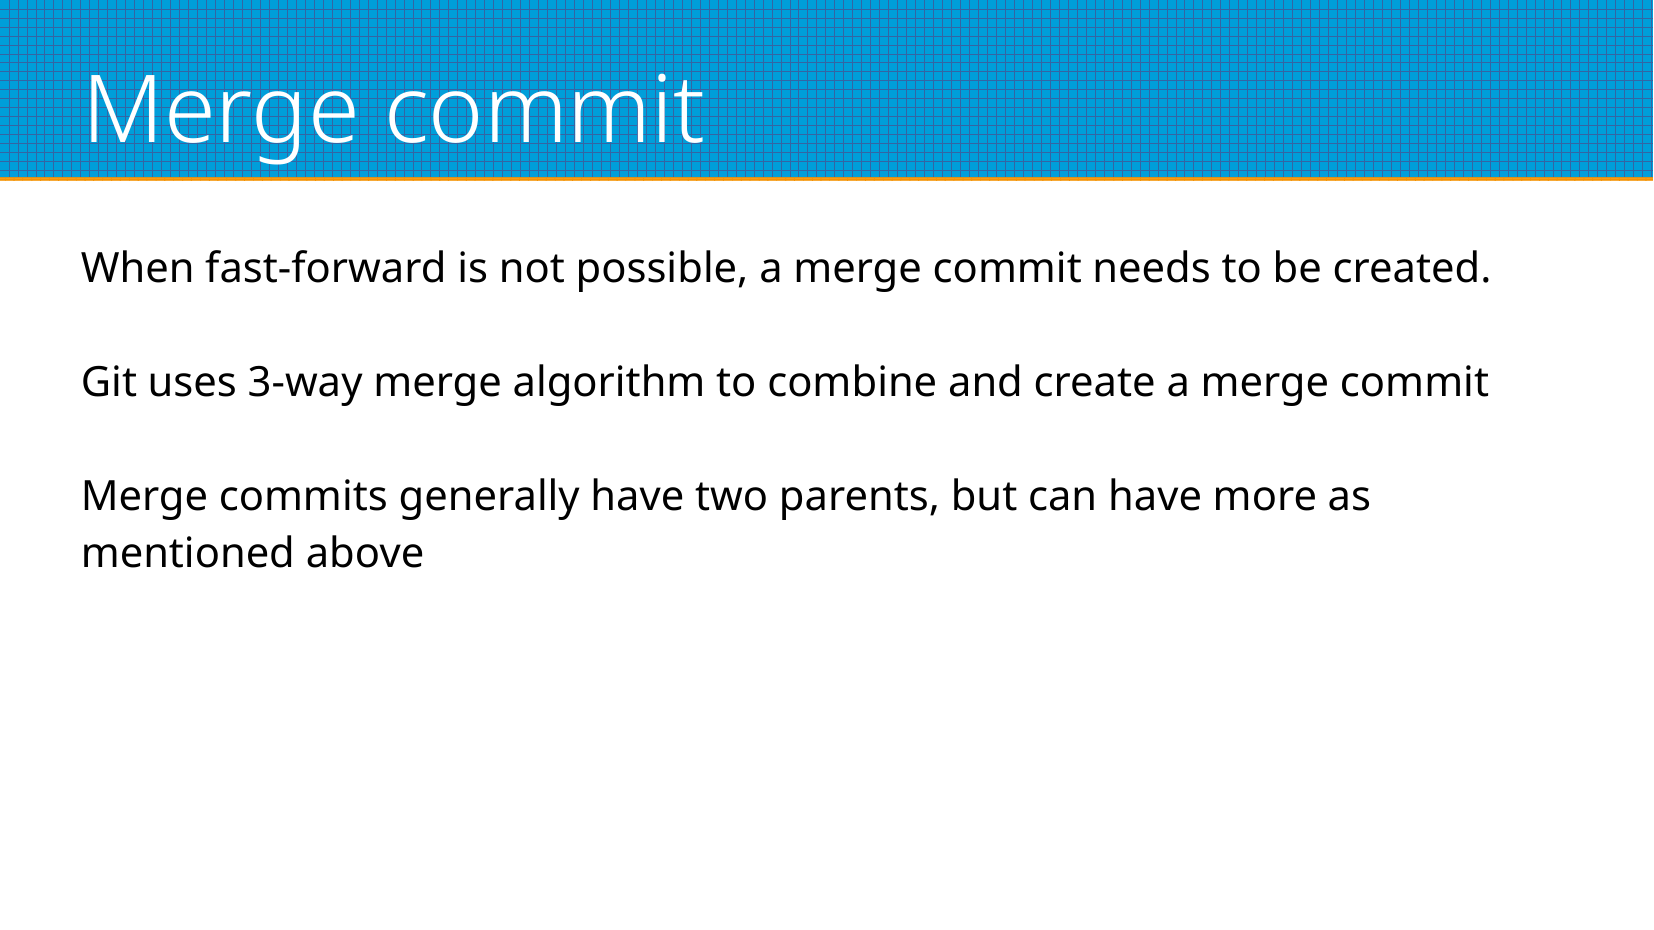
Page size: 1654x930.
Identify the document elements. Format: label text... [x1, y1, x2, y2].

title Merge commit [82, 14, 1571, 171]
text_box When fast-forward is not possible, a merge commit needs to be created. Git uses 3-way merge algorithm to combine and create a merge commit Merge commits generally have two parents, but can have more as mentioned above [75, 246, 1538, 685]
